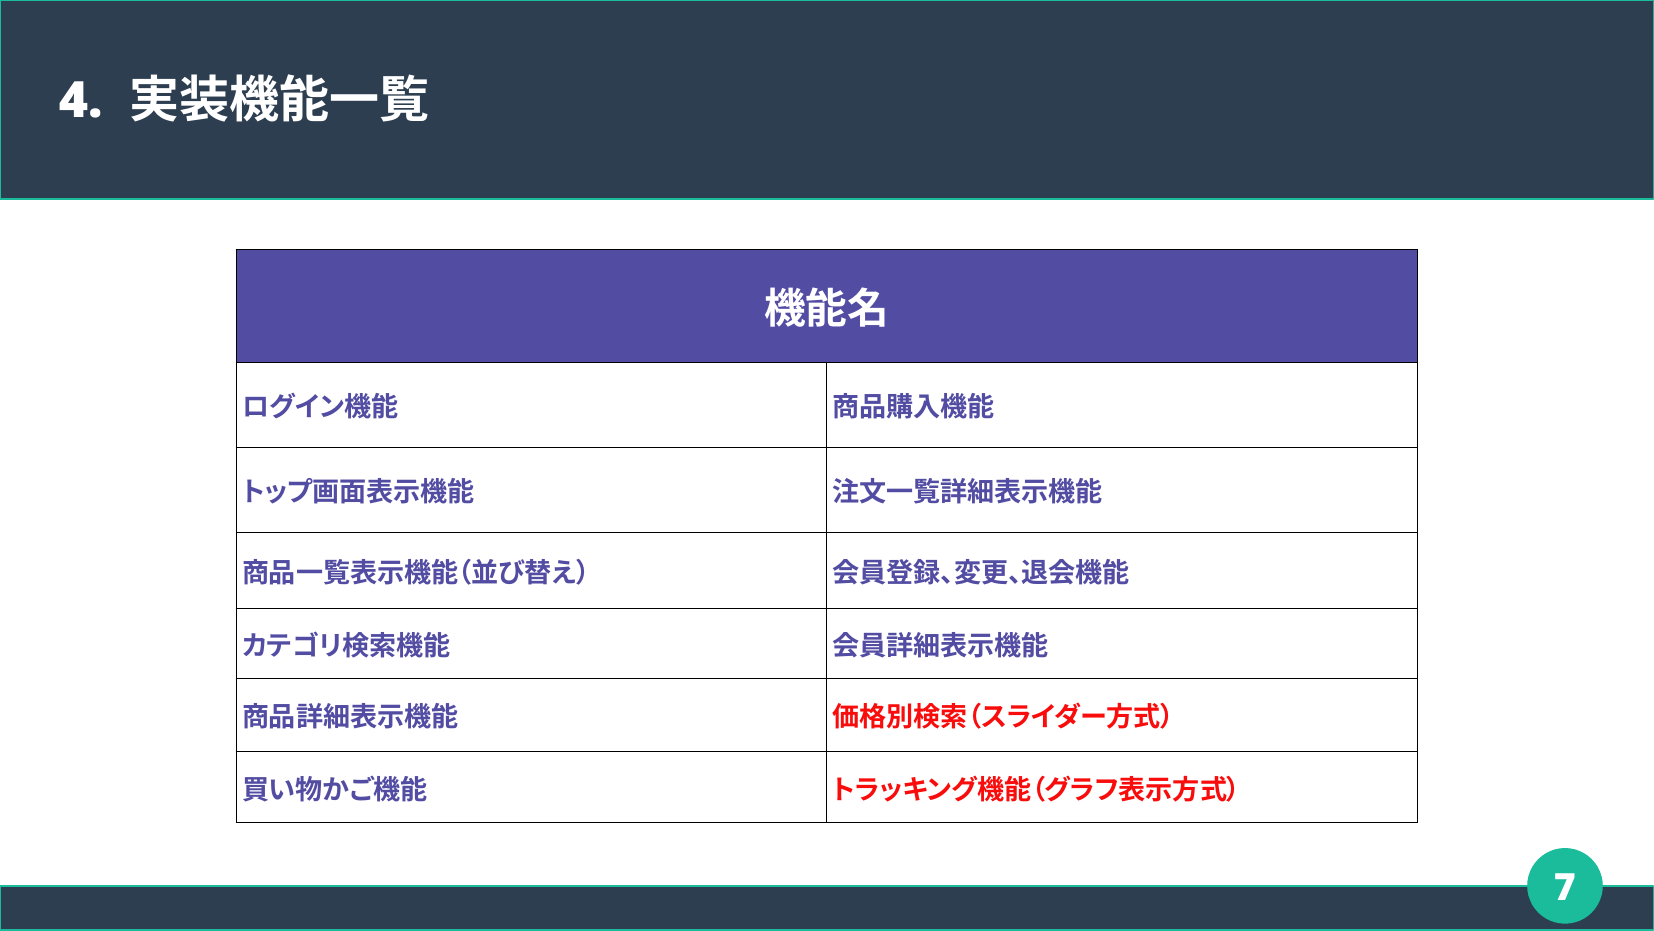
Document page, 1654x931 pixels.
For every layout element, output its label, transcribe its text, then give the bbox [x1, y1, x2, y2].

table_cell カテゴリ検索機能 [237, 609, 826, 678]
table_cell ログイン機能 [237, 363, 826, 447]
table_cell 商品一覧表示機能（並び替え） [237, 533, 826, 608]
table_cell 商品購入機能 [827, 363, 1417, 447]
table_cell 商品詳細表示機能 [237, 679, 826, 751]
table_header 機能名 [237, 250, 1417, 362]
table_cell 会員登録、変更、退会機能 [827, 533, 1417, 608]
table_cell トップ画面表示機能 [237, 448, 826, 532]
table_cell 会員詳細表示機能 [827, 609, 1417, 678]
title 4. 実装機能一覧 [59, 37, 1595, 156]
table_cell 価格別検索（スライダー方式） [827, 679, 1417, 751]
table_cell トラッキング機能（グラフ表示方式） [827, 752, 1417, 822]
table_cell 注文一覧詳細表示機能 [827, 448, 1417, 532]
table_cell 買い物かご機能 [237, 752, 826, 822]
